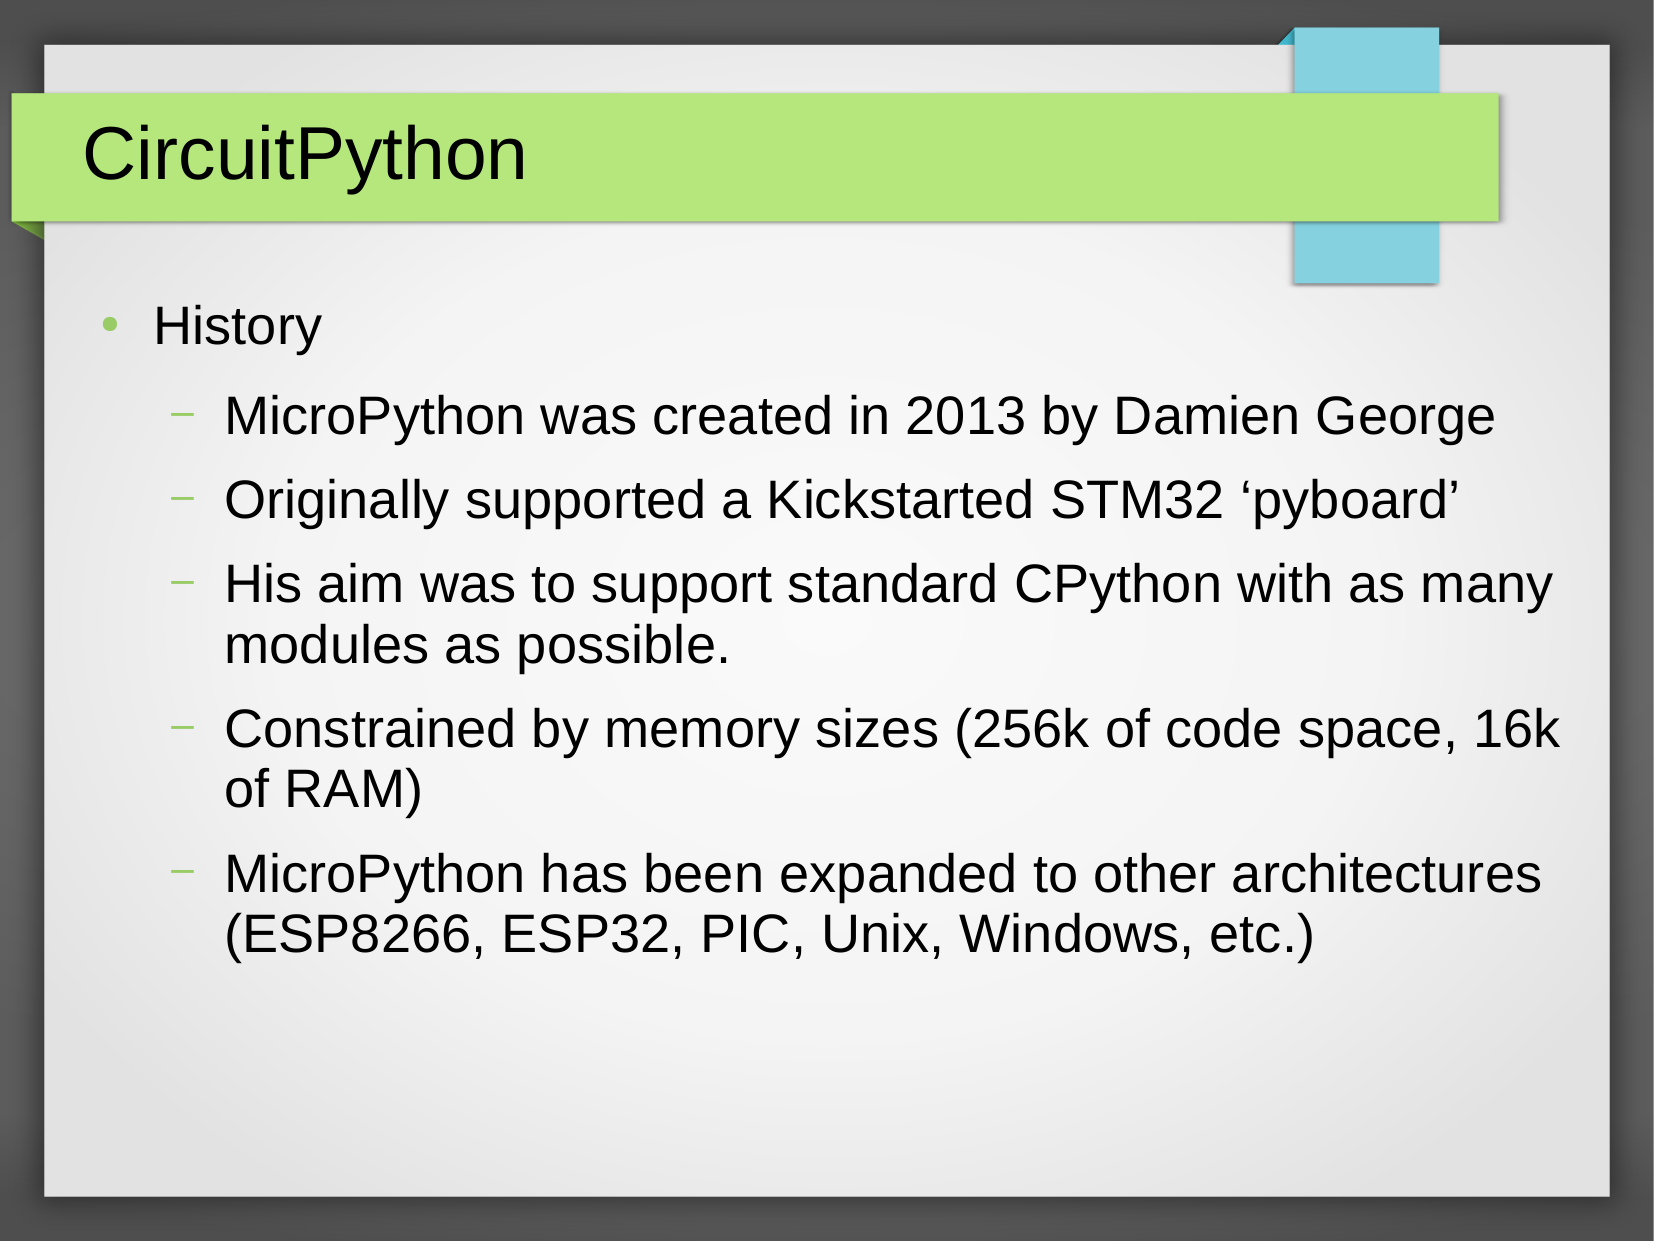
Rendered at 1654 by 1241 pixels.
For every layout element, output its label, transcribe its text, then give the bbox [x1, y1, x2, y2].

list History MicroPython was created in 2013 by Damien George Originally supported a Kickstarted STM32 ‘pyboard’ His aim was to support standard CPython with as many modules as possible. Constrained by memory sizes (256k of code space, 16k of RAM) MicroPython has been expanded to other architectures (ESP8266, ESP32, PIC, Unix, Windows, etc.) [82, 295, 1571, 1015]
title CircuitPython [82, 94, 1264, 213]
picture [0, 0, 1654, 1241]
